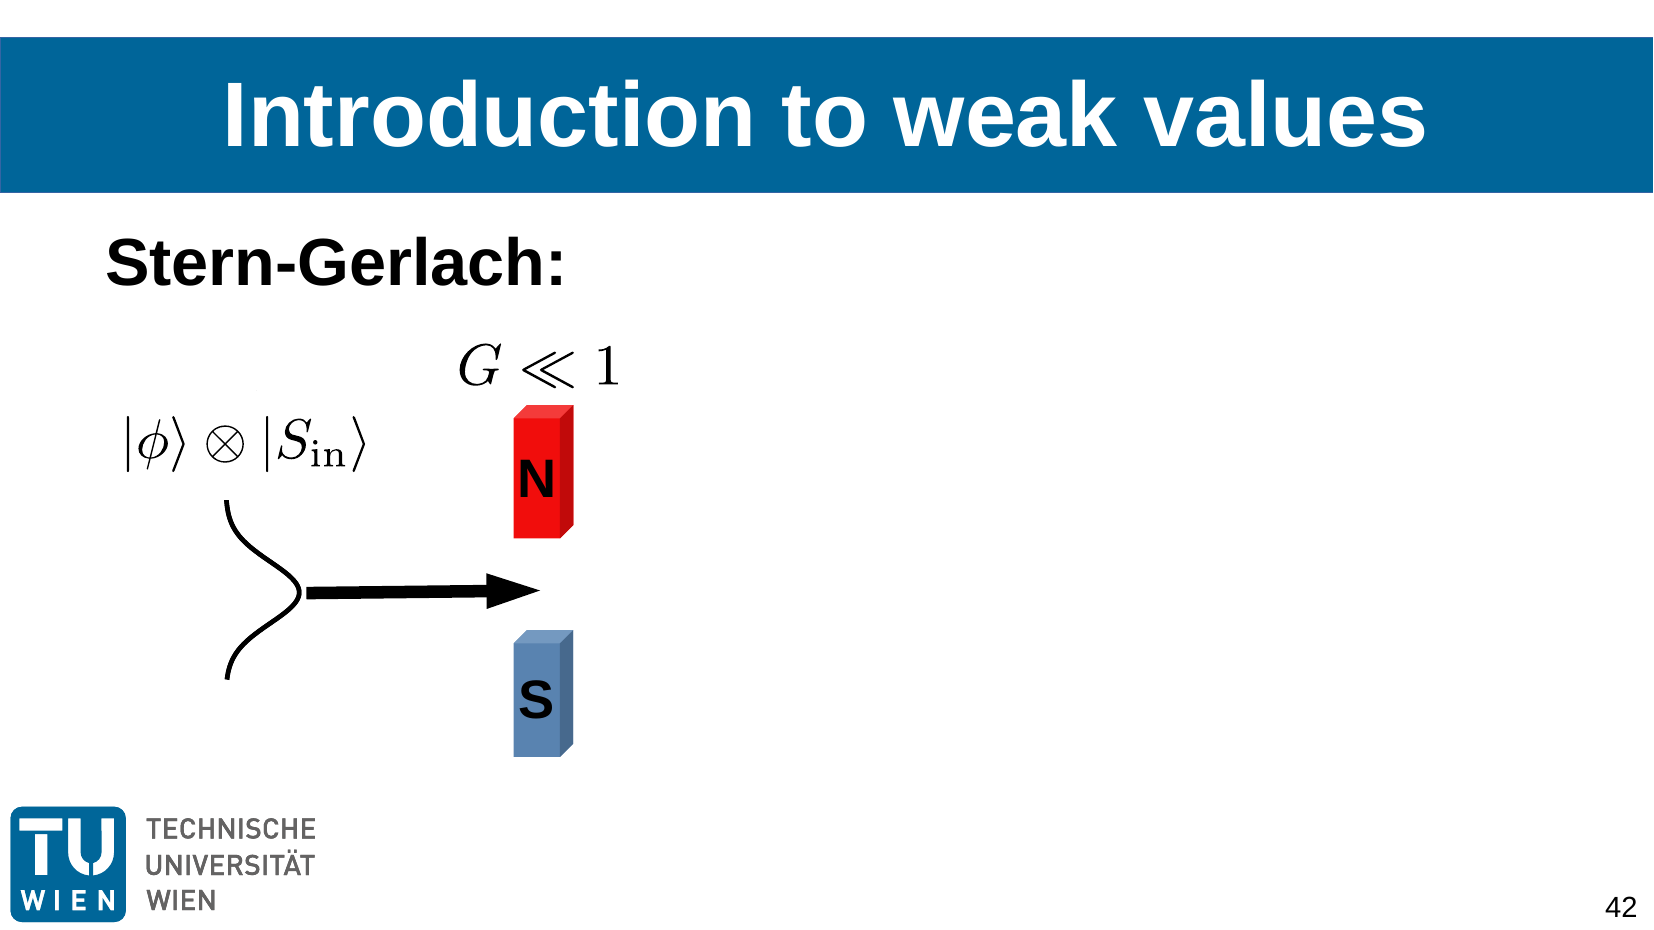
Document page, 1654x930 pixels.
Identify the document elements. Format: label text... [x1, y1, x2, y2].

picture [113, 390, 381, 486]
picture [458, 338, 624, 399]
title Introduction to weak values [0, 37, 1653, 193]
picture [187, 489, 323, 692]
list Stern-Gerlach: [105, 225, 1593, 765]
text_box N [513, 419, 559, 539]
text_box S [513, 644, 559, 757]
